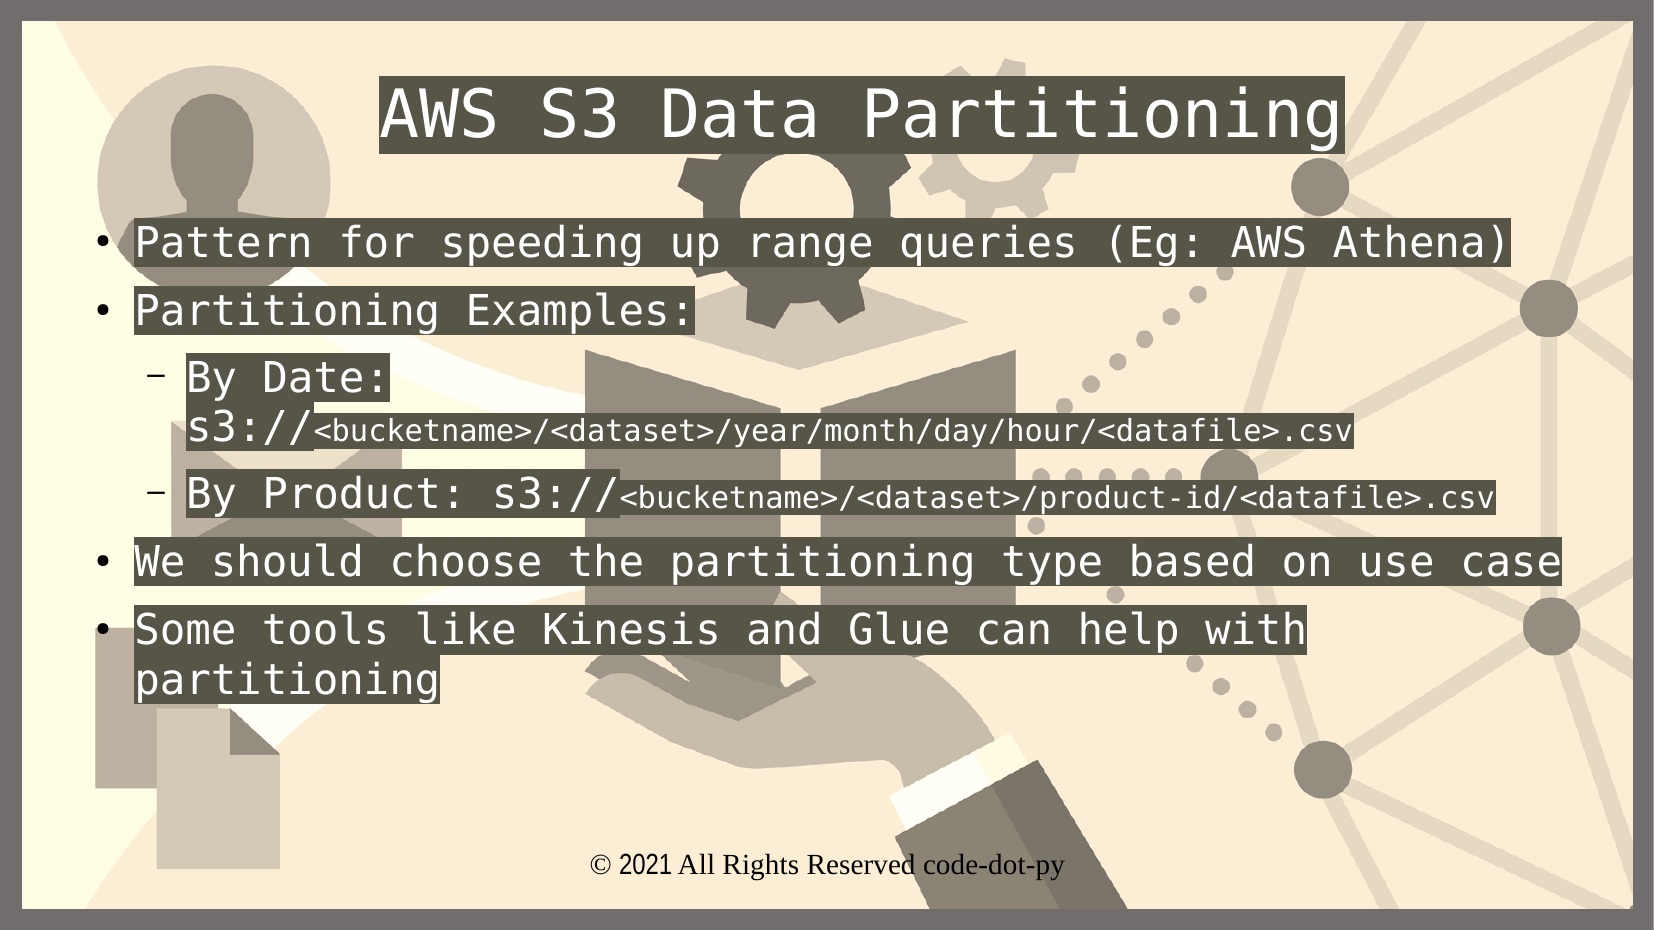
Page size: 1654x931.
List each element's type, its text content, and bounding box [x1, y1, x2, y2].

list Pattern for speeding up range queries (Eg: AWS Athena) Partitioning Examples: By Date: s3://<bucketname>/<dataset>/year/month/day/hour/<datafile>.csv By Product: s3://<bucketname>/<dataset>/product-id/<datafile>.csv We should choose the partitioning type based on use case Some tools like Kinesis and Glue can help with partitioning [82, 217, 1571, 758]
title AWS S3 Data Partitioning [82, 37, 1571, 193]
picture [0, 0, 1654, 930]
